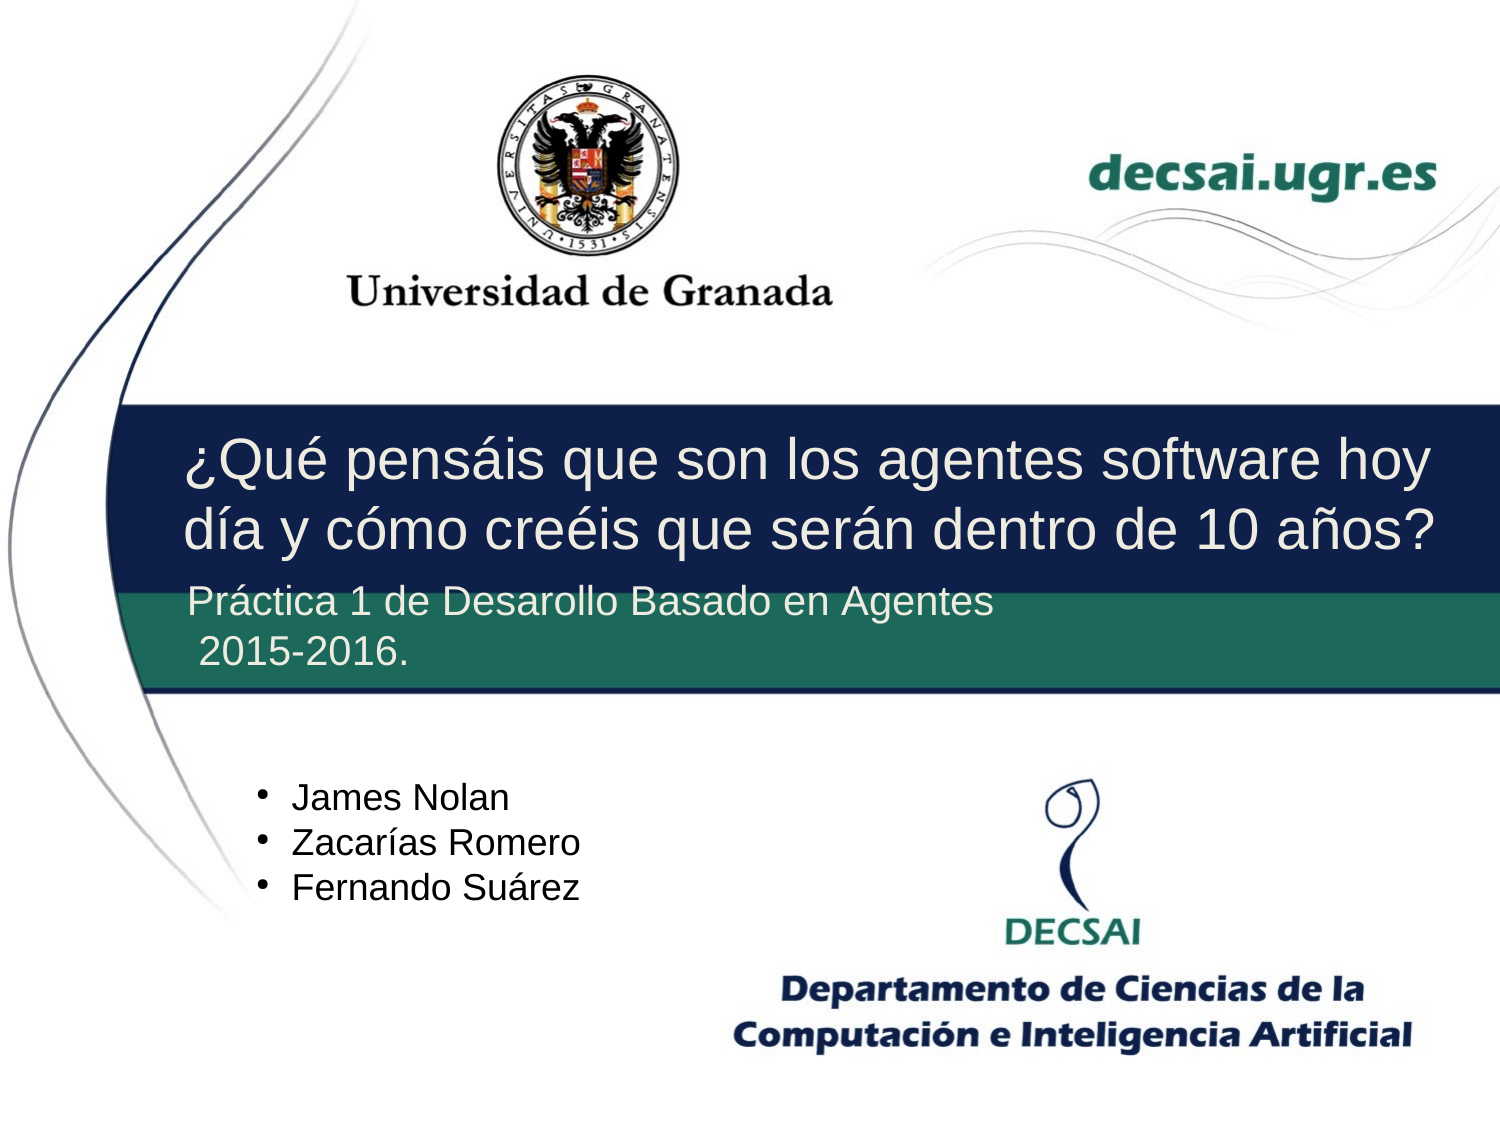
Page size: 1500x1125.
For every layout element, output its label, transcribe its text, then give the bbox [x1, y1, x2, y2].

picture [522, 605, 532, 613]
picture [320, 605, 330, 613]
picture [0, 0, 1500, 1125]
picture [707, 605, 717, 613]
picture [663, 605, 673, 613]
picture [234, 605, 244, 613]
picture [754, 605, 766, 613]
title ¿Qué pensáis que son los agentes software hoy día y cómo creéis que serán dentro de 10 años? [183, 421, 1483, 493]
list James Nolan Zacarías Romero Fernando Suárez [256, 684, 1500, 1043]
picture [1235, 512, 1252, 523]
picture [731, 605, 742, 613]
picture [875, 605, 886, 612]
picture [448, 605, 464, 612]
list Práctica 1 de Desarollo Basado en Agentes 2015-2016. [186, 523, 1500, 605]
picture [389, 605, 400, 613]
picture [601, 605, 613, 613]
picture [636, 605, 651, 612]
picture [559, 605, 571, 613]
